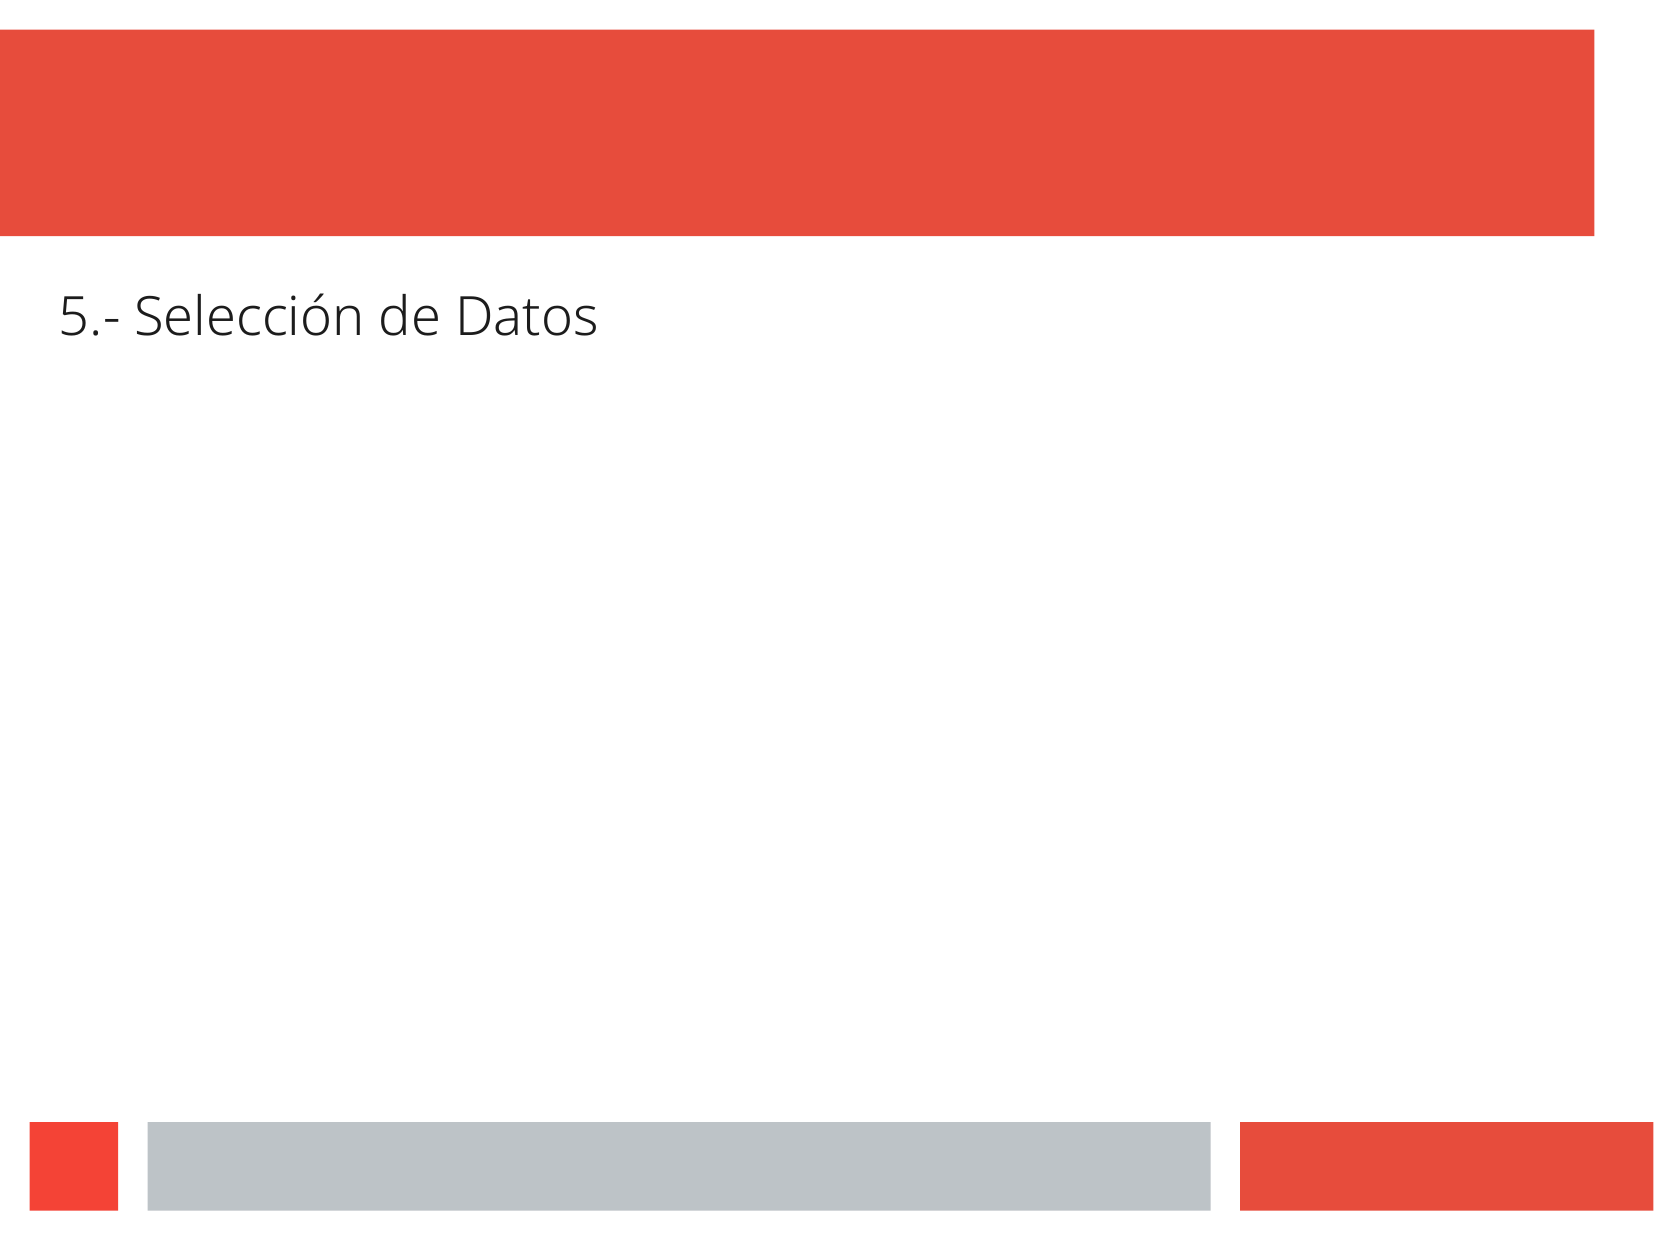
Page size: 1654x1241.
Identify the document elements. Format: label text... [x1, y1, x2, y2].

subtitle 5.- Selección de Datos [59, 277, 1595, 963]
